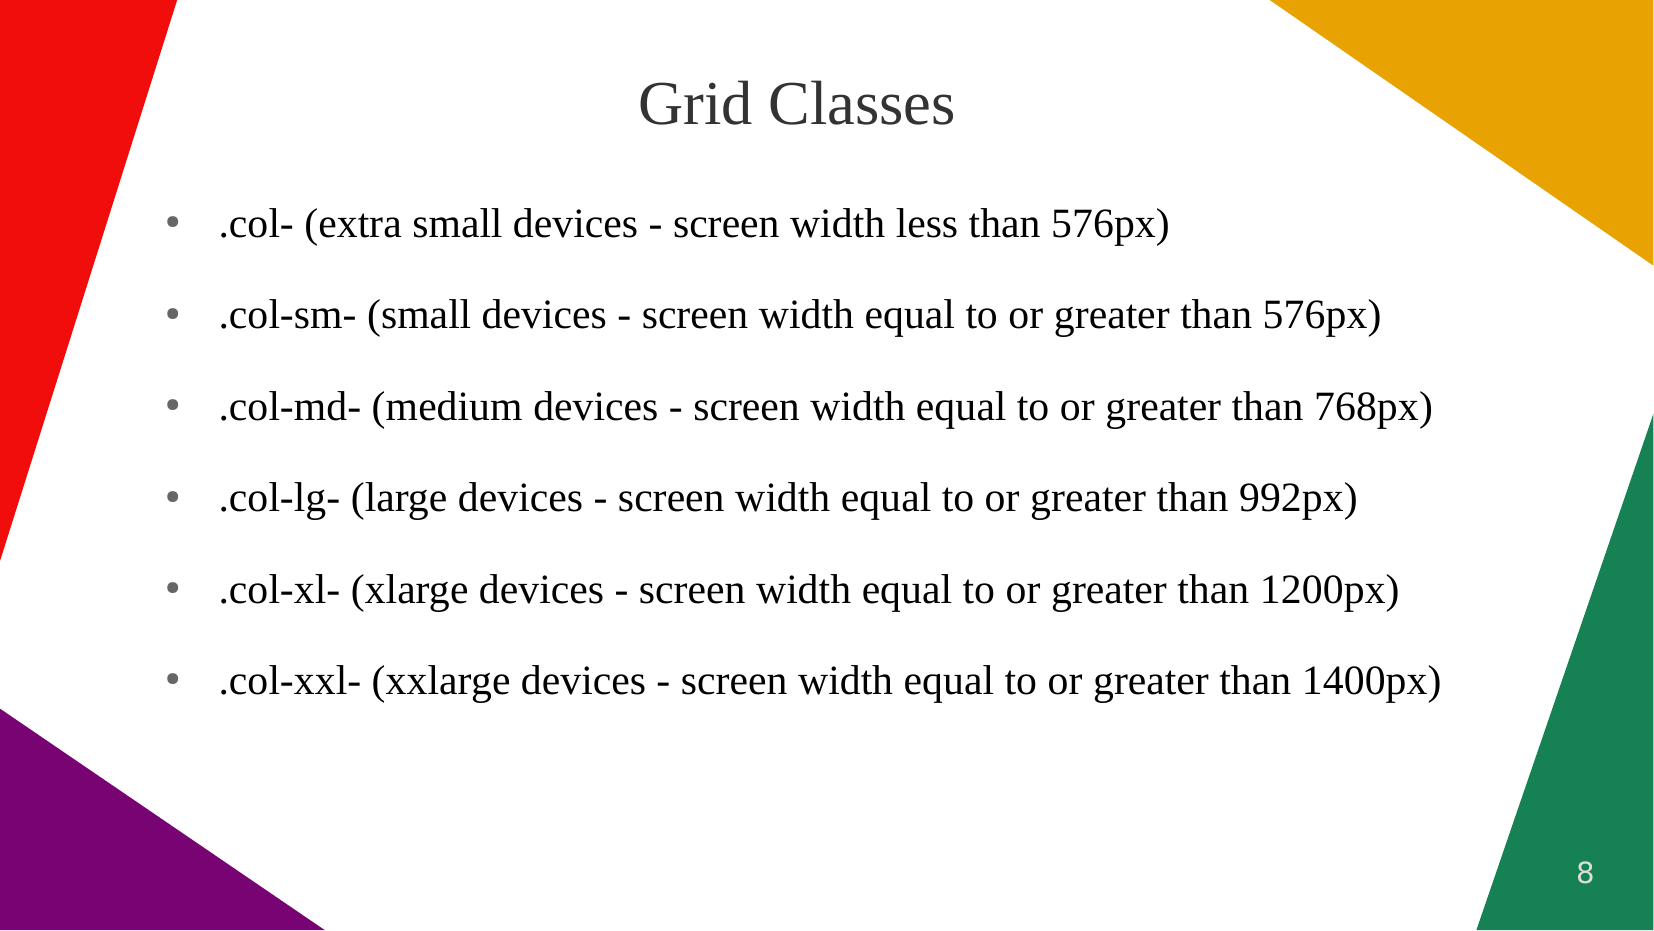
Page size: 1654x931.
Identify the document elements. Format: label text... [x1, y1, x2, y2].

list .col- (extra small devices - screen width less than 576px) .col-sm- (small devices - screen width equal to or greater than 576px) .col-md- (medium devices - screen width equal to or greater than 768px) .col-lg- (large devices - screen width equal to or greater than 992px) .col-xl- (xlarge devices - screen width equal to or greater than 1200px) .col-xxl- (xxlarge devices - screen width equal to or greater than 1400px) [147, 177, 1565, 768]
title Grid Classes [88, 29, 1506, 178]
